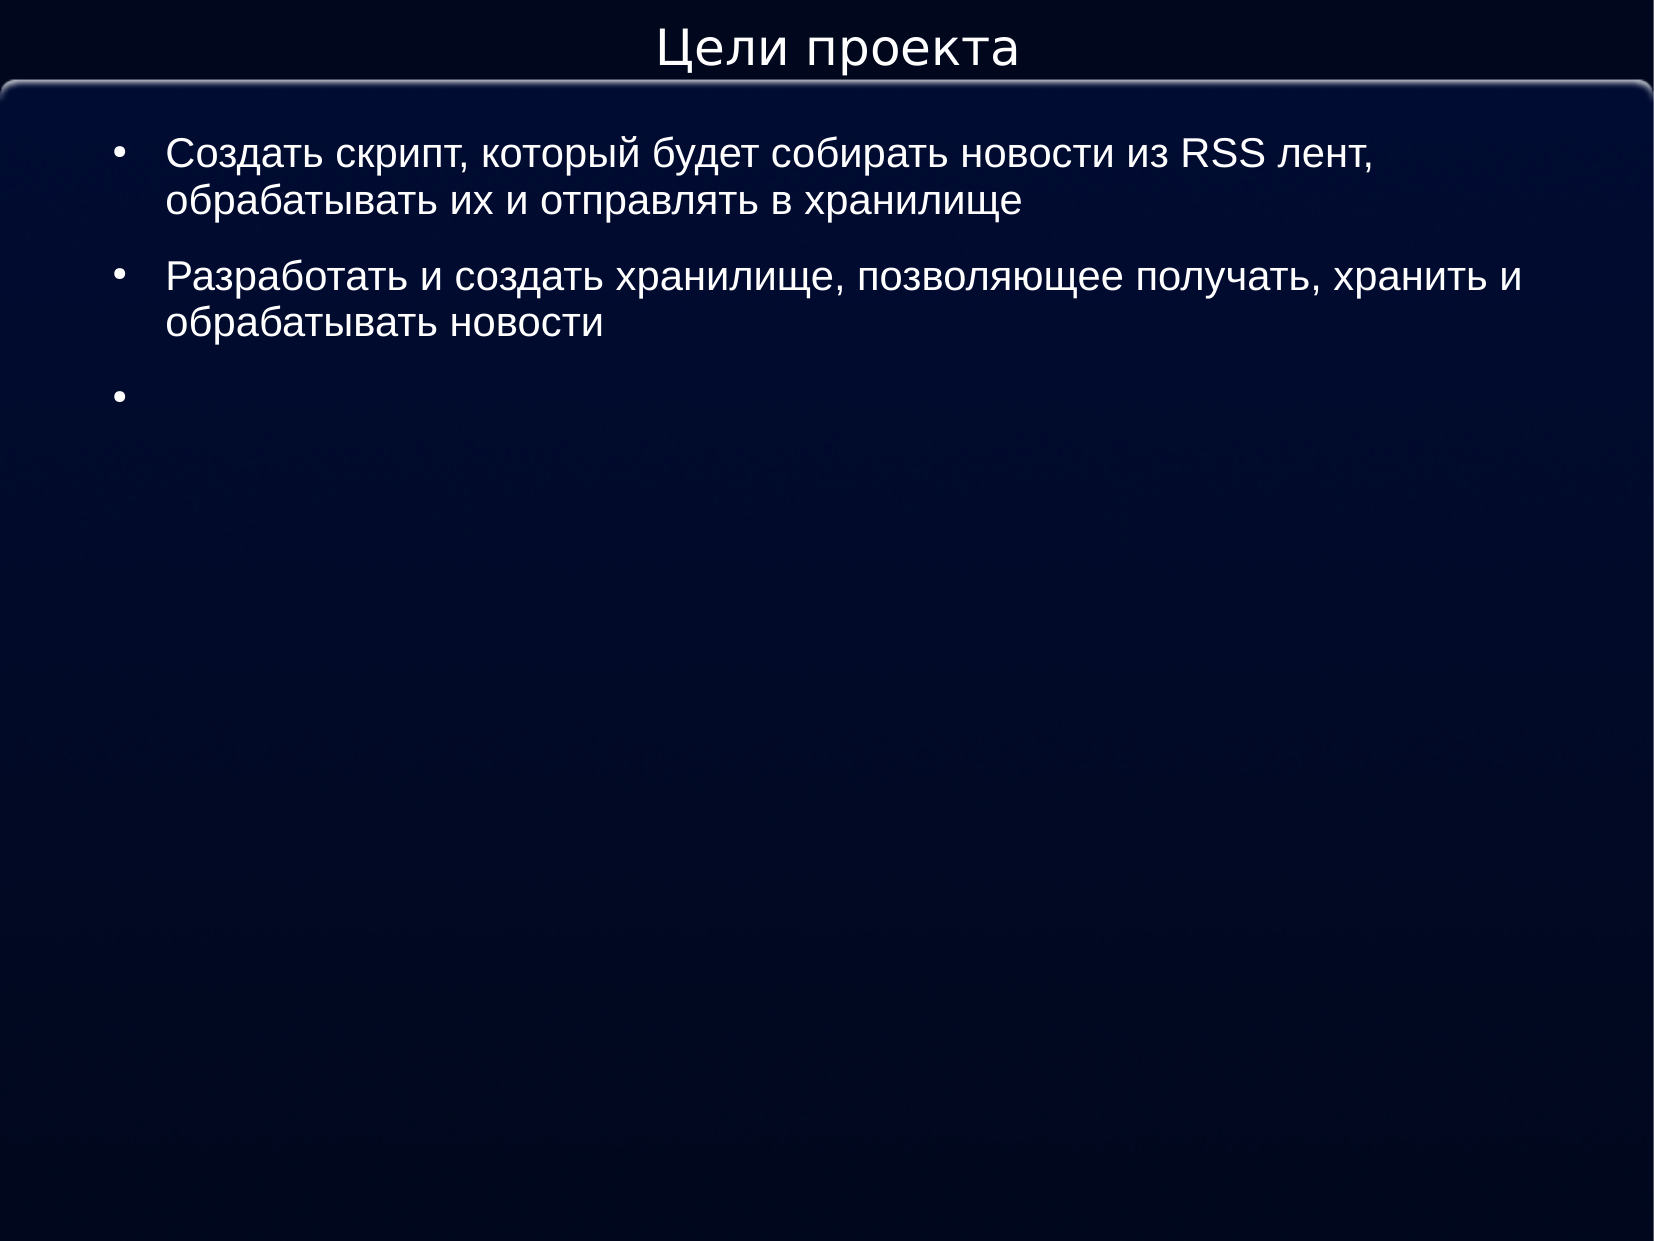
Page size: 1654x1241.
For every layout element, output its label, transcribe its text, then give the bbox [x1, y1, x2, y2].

title Цели проекта [94, 13, 1583, 83]
list Создать скрипт, который будет собирать новости из RSS лент, обрабатывать их и отправлять в хранилище Разработать и создать хранилище, позволяющее получать, хранить и обрабатывать новости [94, 129, 1583, 1087]
picture [0, 0, 1654, 1241]
